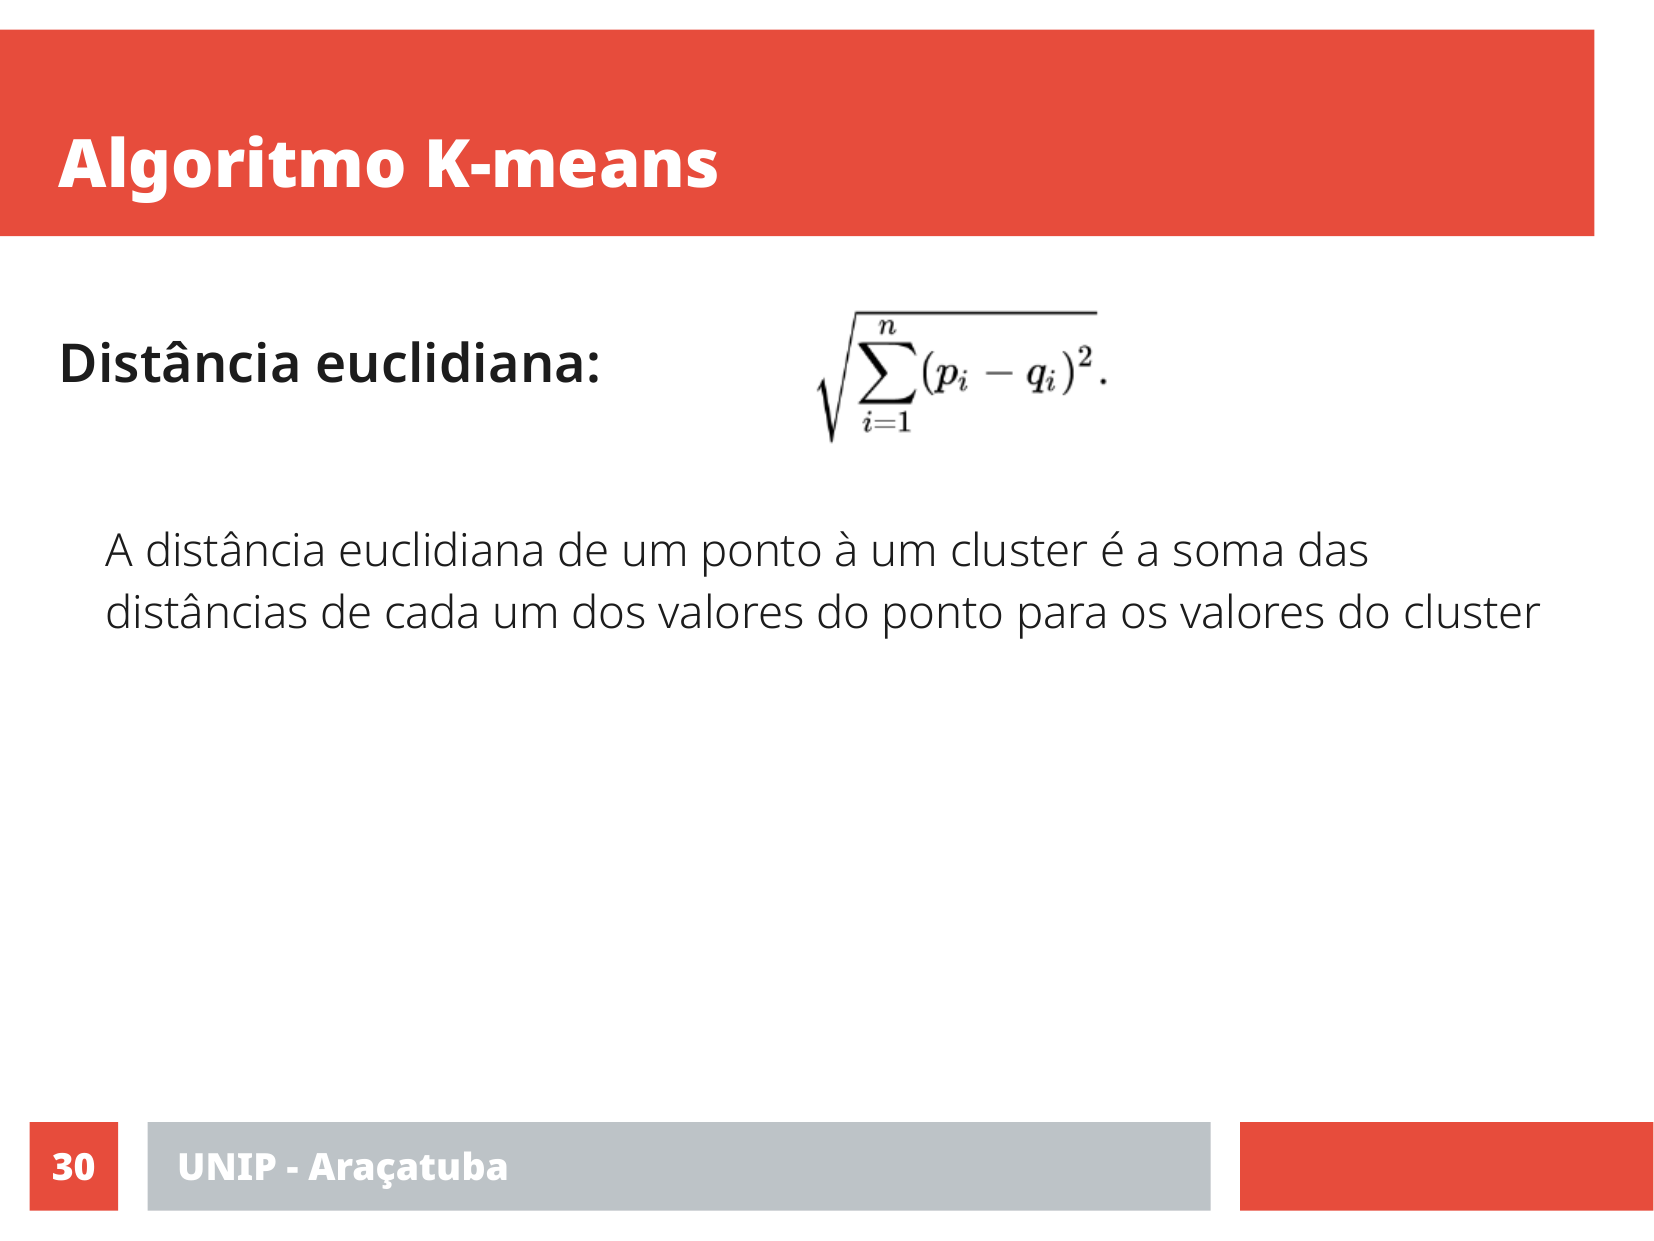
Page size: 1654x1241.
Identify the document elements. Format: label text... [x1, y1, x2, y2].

title Algoritmo K-means [59, 59, 1595, 207]
picture [811, 281, 1124, 472]
list Distância euclidiana: A distância euclidiana de um ponto à um cluster é a soma das distâncias de cada um dos valores do ponto para os valores do cluster [59, 324, 1565, 1093]
